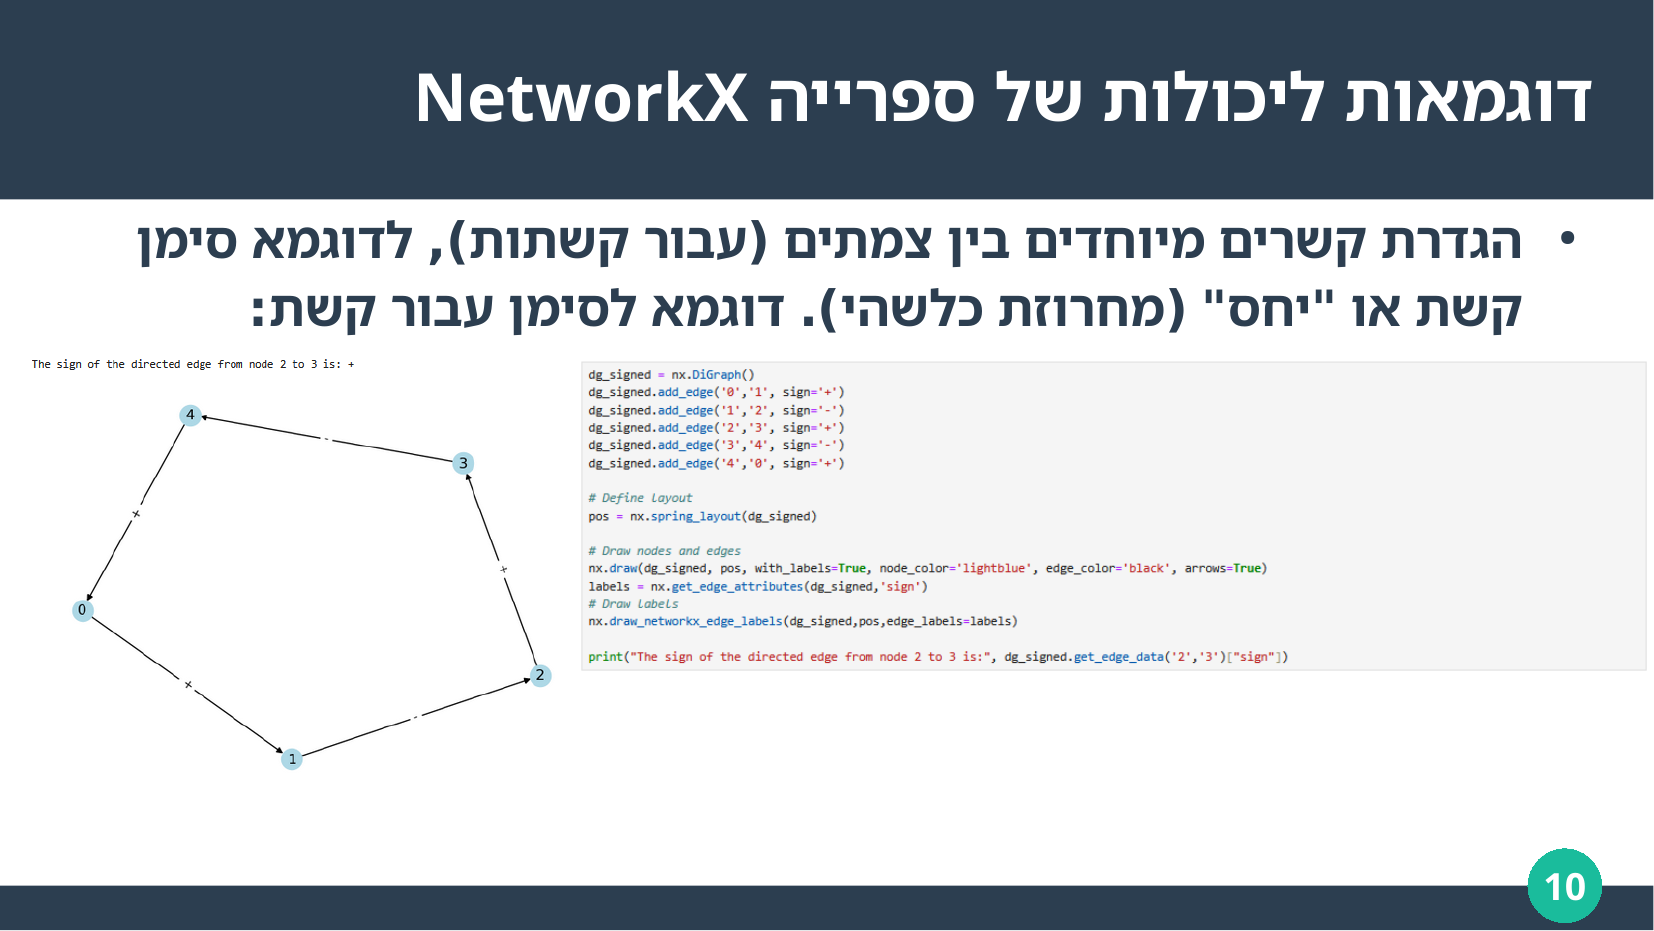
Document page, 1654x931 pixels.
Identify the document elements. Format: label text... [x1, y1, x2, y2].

picture [576, 354, 1650, 675]
list הגדרת קשרים מיוחדים בין צמתים (עבור קשתות), לדוגמא סימן קשת או "יחס" (מחרוזת כלשהי). דוגמא לסימן עבור קשת: [58, 204, 1595, 825]
title דוגמאות ליכולות של ספרייה NetworkX [58, 36, 1595, 155]
picture [24, 353, 563, 788]
